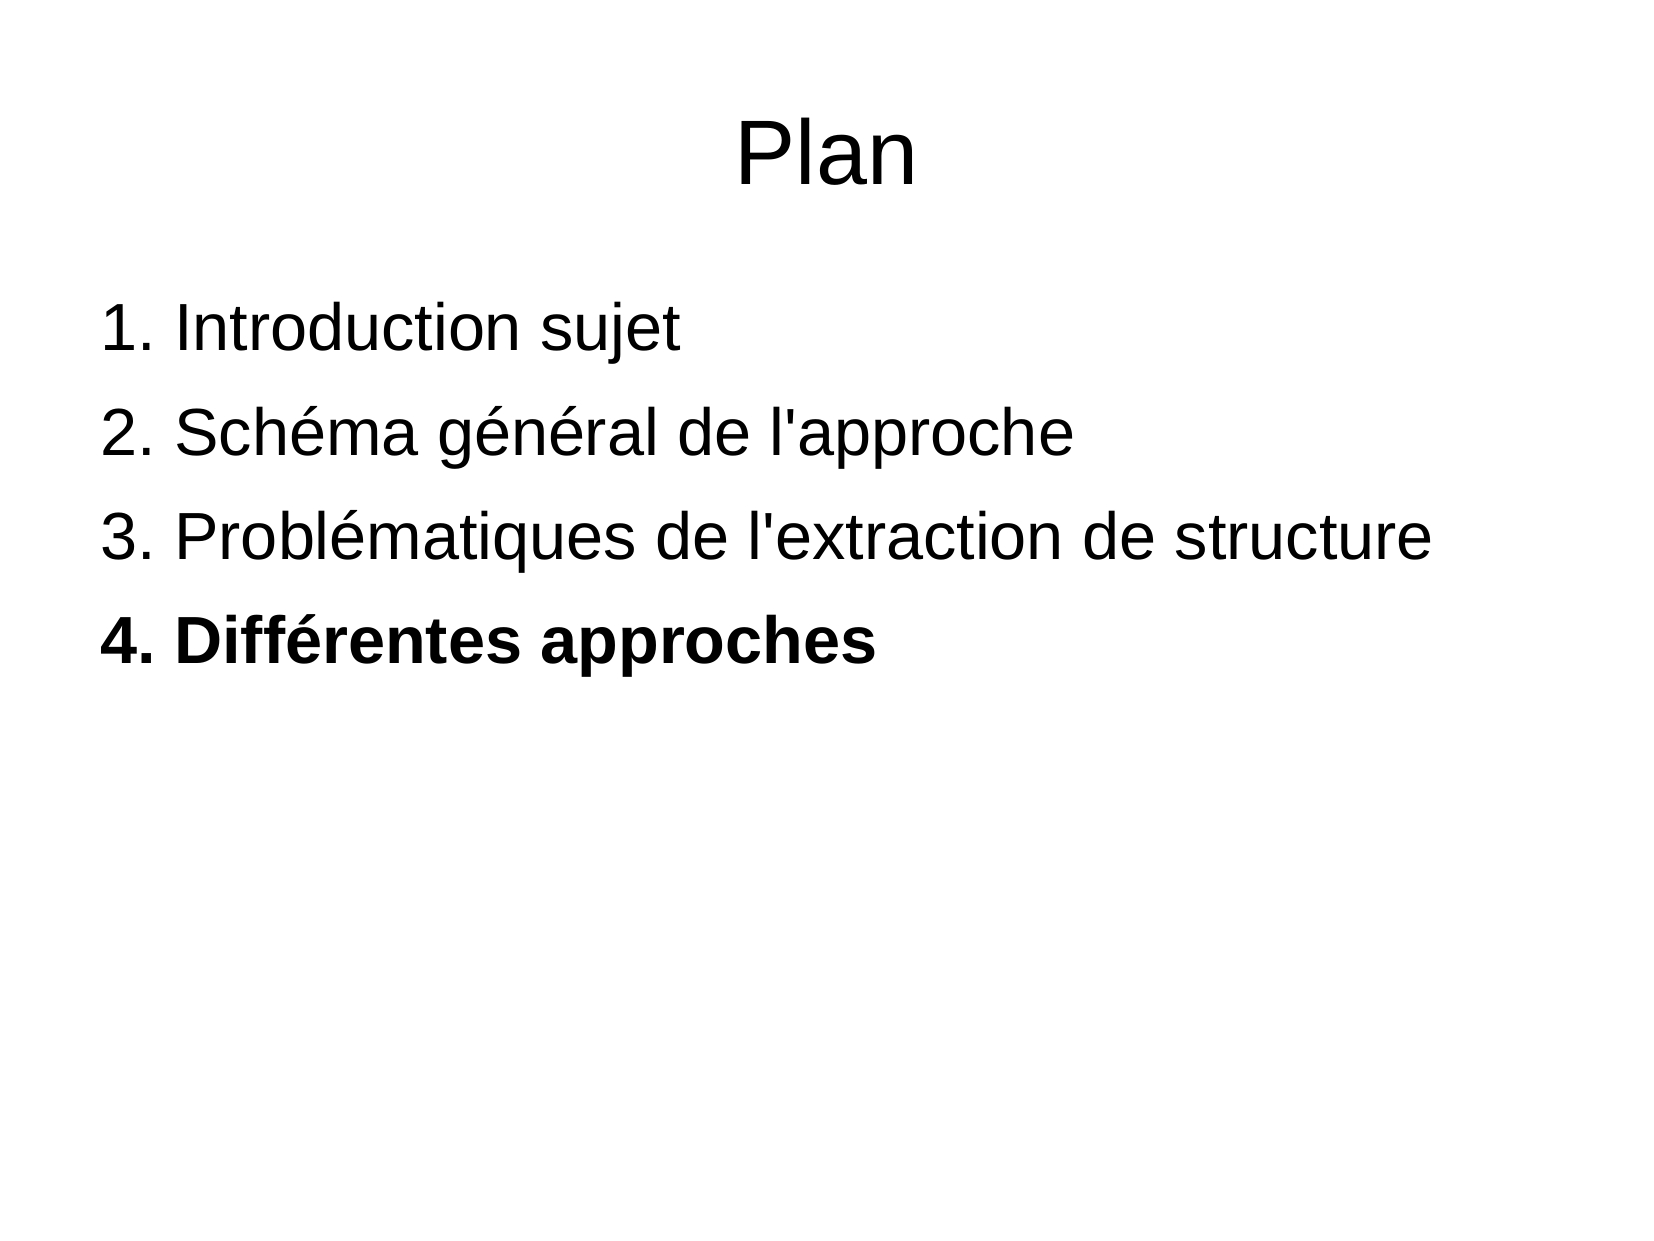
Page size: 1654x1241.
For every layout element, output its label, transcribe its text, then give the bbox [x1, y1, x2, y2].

list Introduction sujet Schéma général de l'approche Problématiques de l'extraction de structure Différentes approches [82, 290, 1538, 1010]
title Plan [82, 49, 1571, 257]
